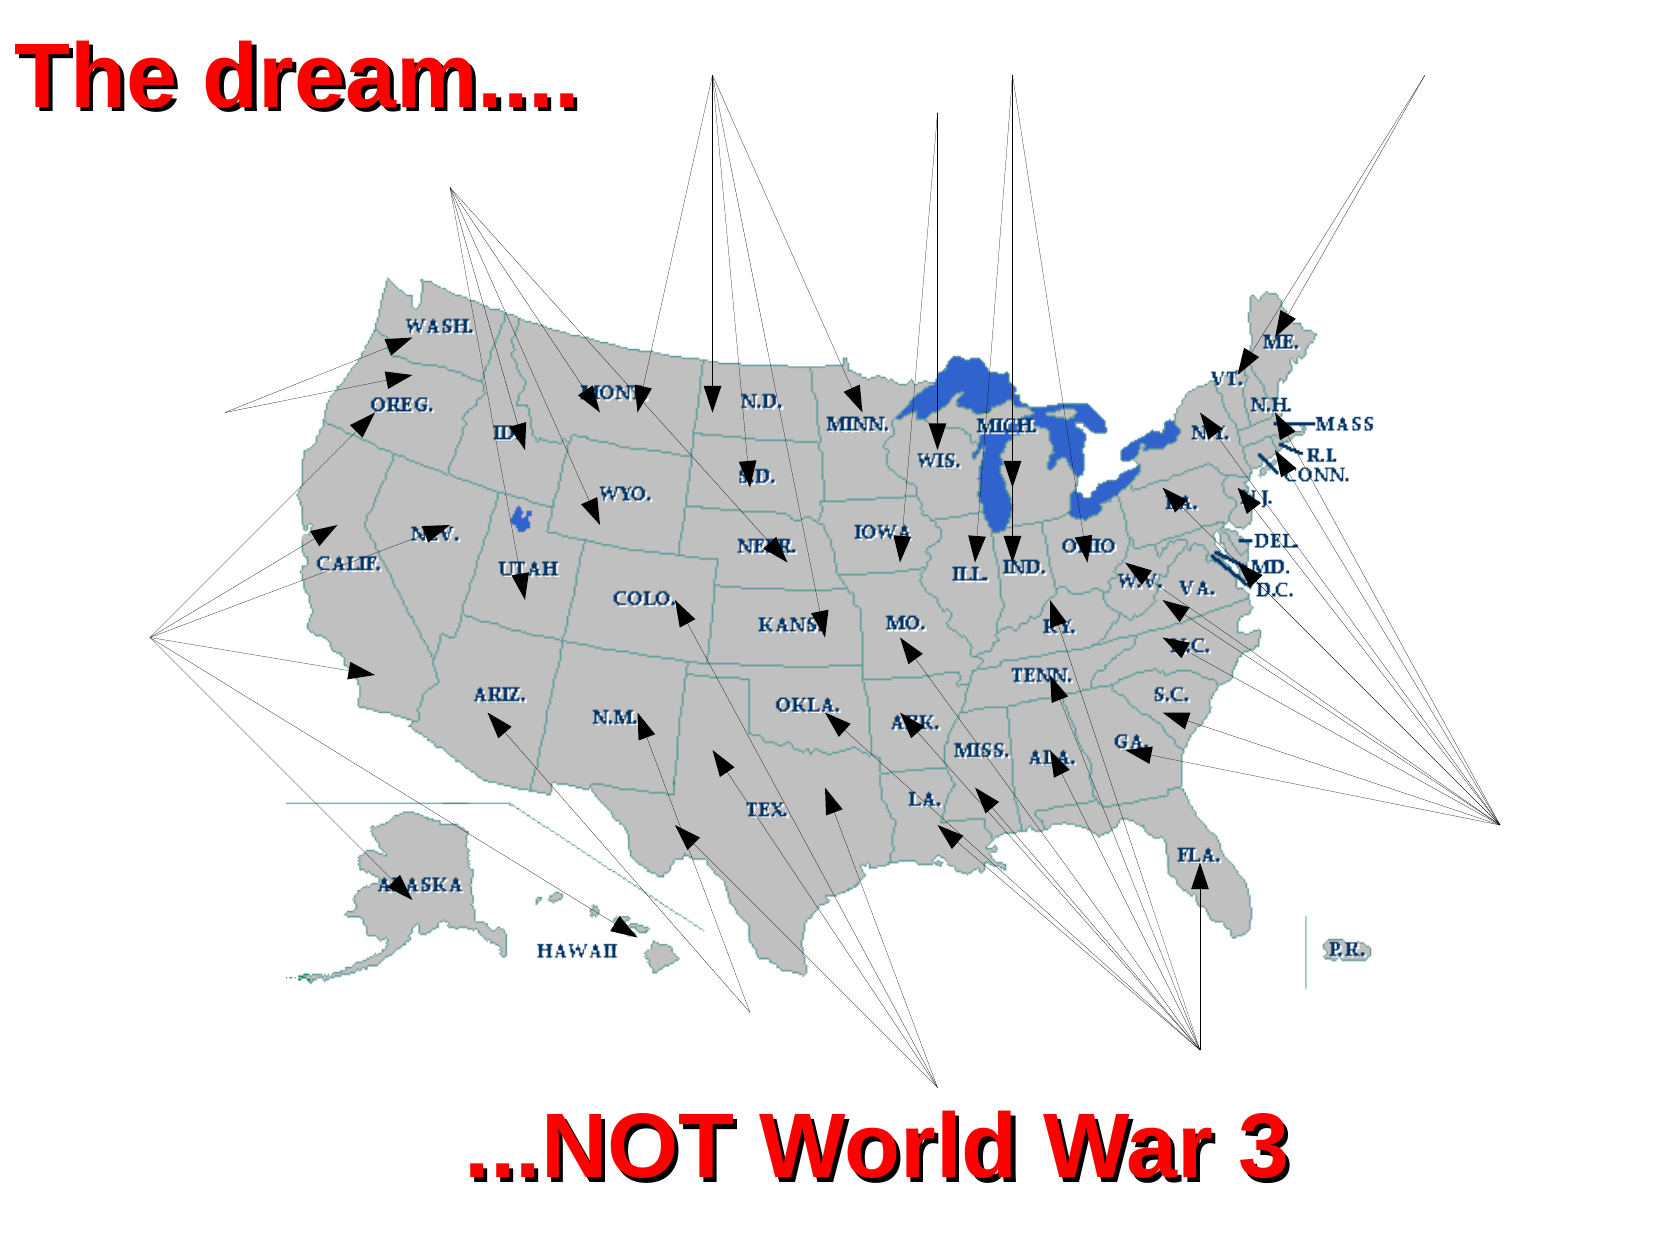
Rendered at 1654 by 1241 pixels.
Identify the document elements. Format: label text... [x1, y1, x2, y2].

picture [959, 838, 1130, 989]
picture [1186, 609, 1377, 742]
text_box The dream.... [0, 16, 788, 151]
picture [510, 253, 672, 391]
picture [690, 845, 841, 993]
picture [989, 809, 1121, 959]
picture [286, 253, 1377, 993]
text_box ...NOT World War 3 [450, 1087, 1313, 1221]
